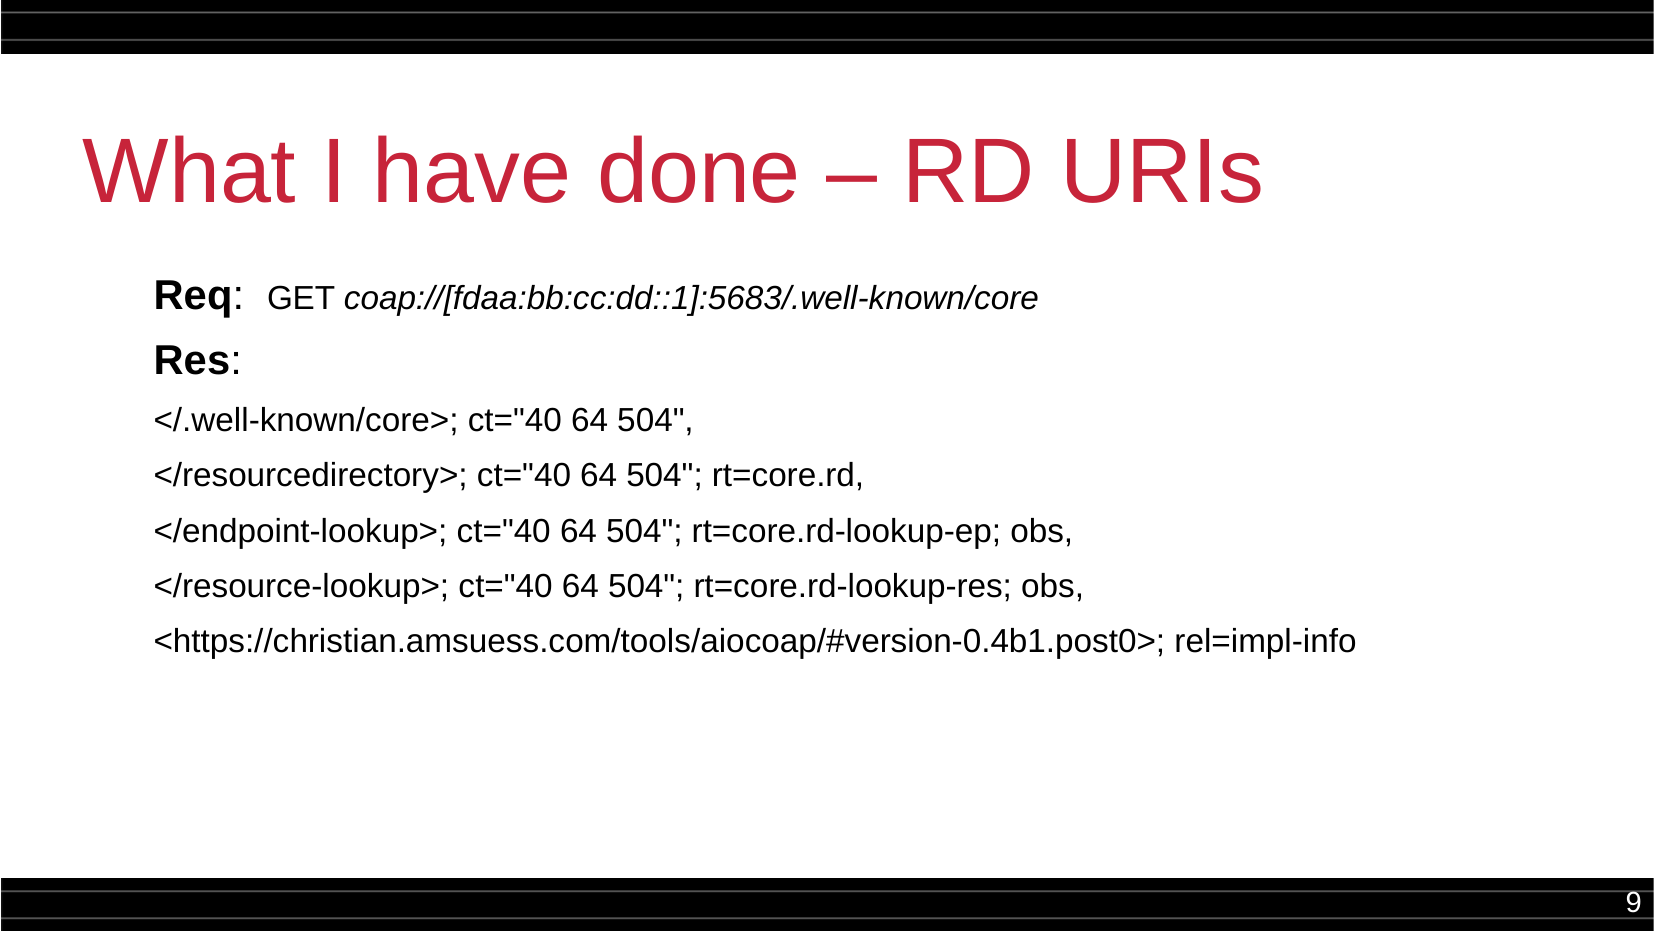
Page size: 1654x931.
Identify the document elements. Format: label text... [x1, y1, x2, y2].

picture [1, 0, 1654, 54]
picture [1, 878, 1654, 931]
title What I have done – RD URIs [82, 92, 1571, 249]
list Req: GET coap://[fdaa:bb:cc:dd::1]:5683/.well-known/core Res: </.well-known/core>; ct="40 64 504", </resourcedirectory>; ct="40 64 504"; rt=core.rd, </endpoint-lookup>; ct="40 64 504"; rt=core.rd-lookup-ep; obs, </resource-lookup>; ct="40 64 504"; rt=core.rd-lookup-res; obs, <https://christian.amsuess.com/tools/aiocoap/#version-0.4b1.post0>; rel=impl-info [82, 271, 1571, 758]
